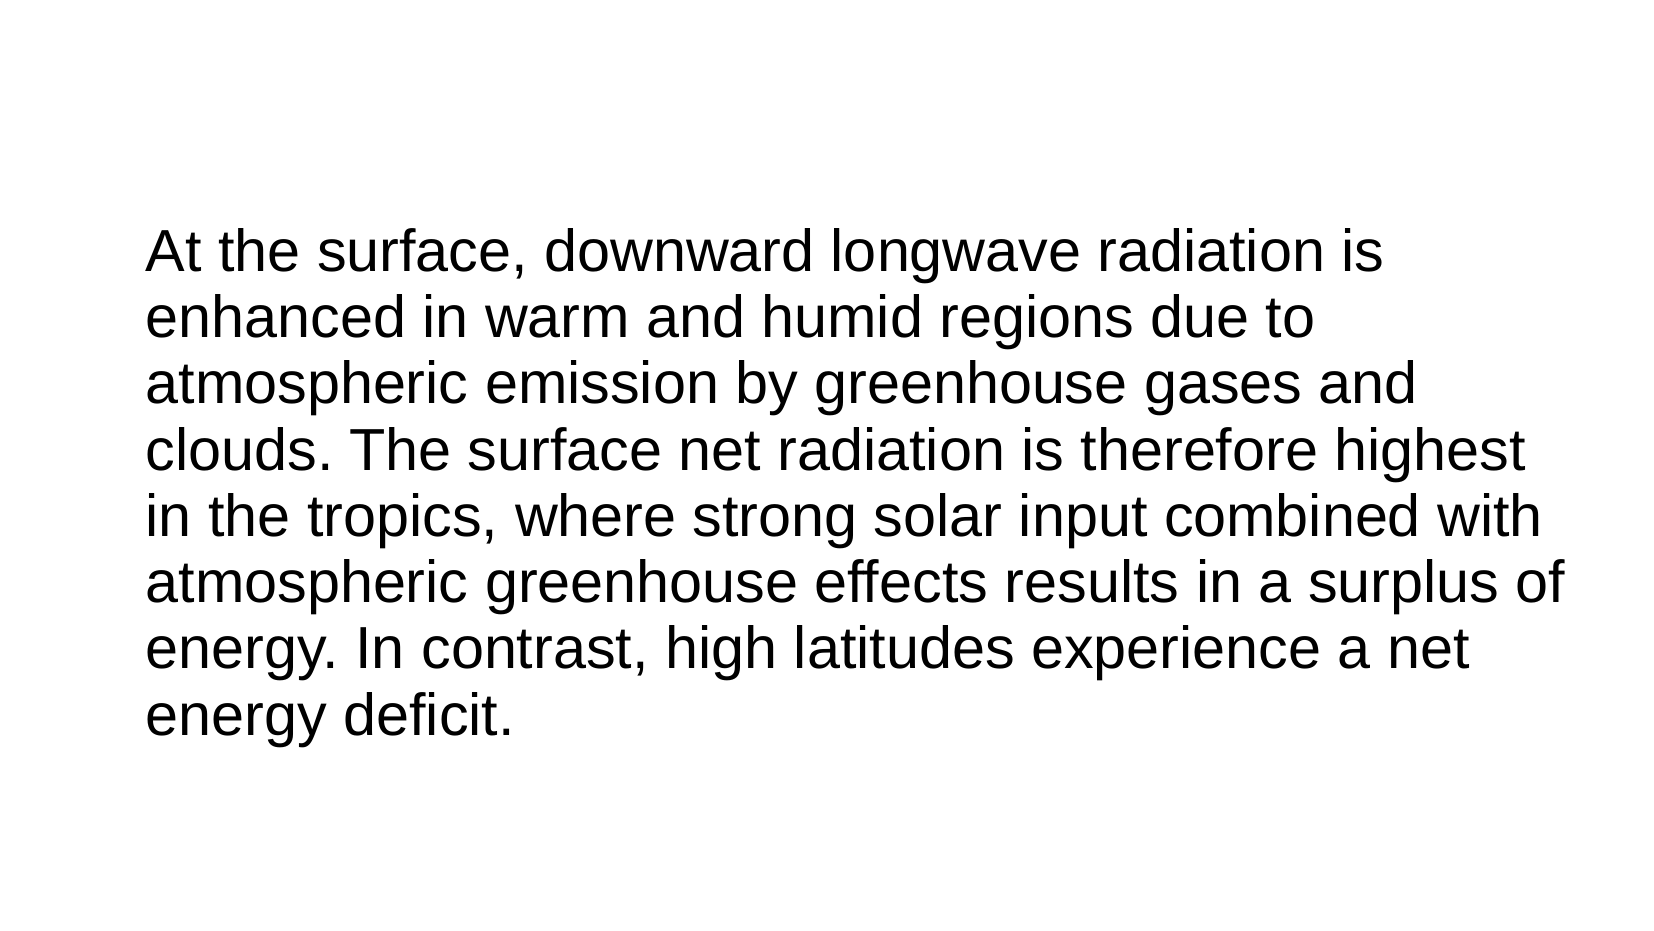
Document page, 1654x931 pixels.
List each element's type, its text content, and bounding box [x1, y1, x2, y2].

list At the surface, downward longwave radiation is enhanced in warm and humid regions due to atmospheric emission by greenhouse gases and clouds. The surface net radiation is therefore highest in the tropics, where strong solar input combined with atmospheric greenhouse effects results in a surplus of energy. In contrast, high latitudes experience a net energy deficit. [82, 217, 1571, 758]
